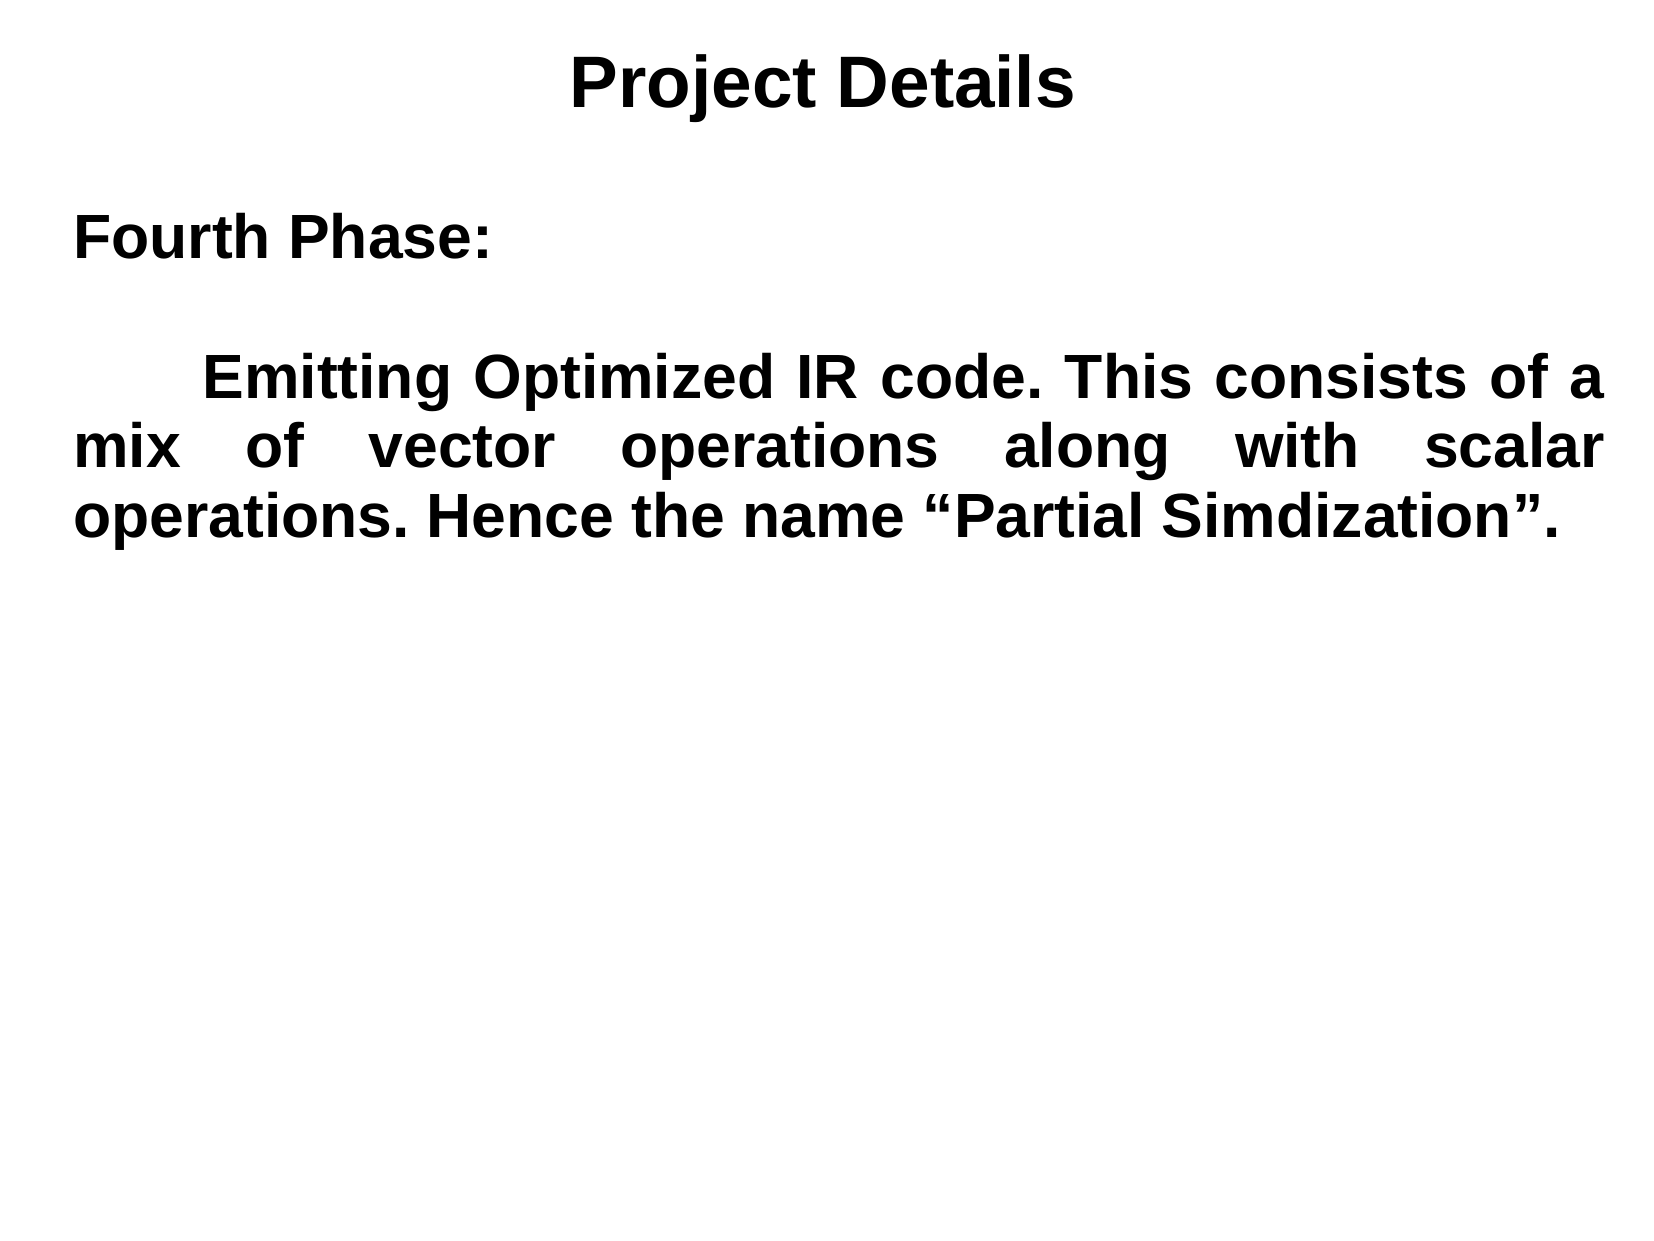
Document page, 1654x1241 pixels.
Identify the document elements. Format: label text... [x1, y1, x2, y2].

text_box Project Details [555, 33, 1146, 130]
text_box Fourth Phase: Emitting Optimized IR code. This consists of a mix of vector operations along with scalar operations. Hence the name “Partial Simdization”. [58, 194, 1622, 559]
